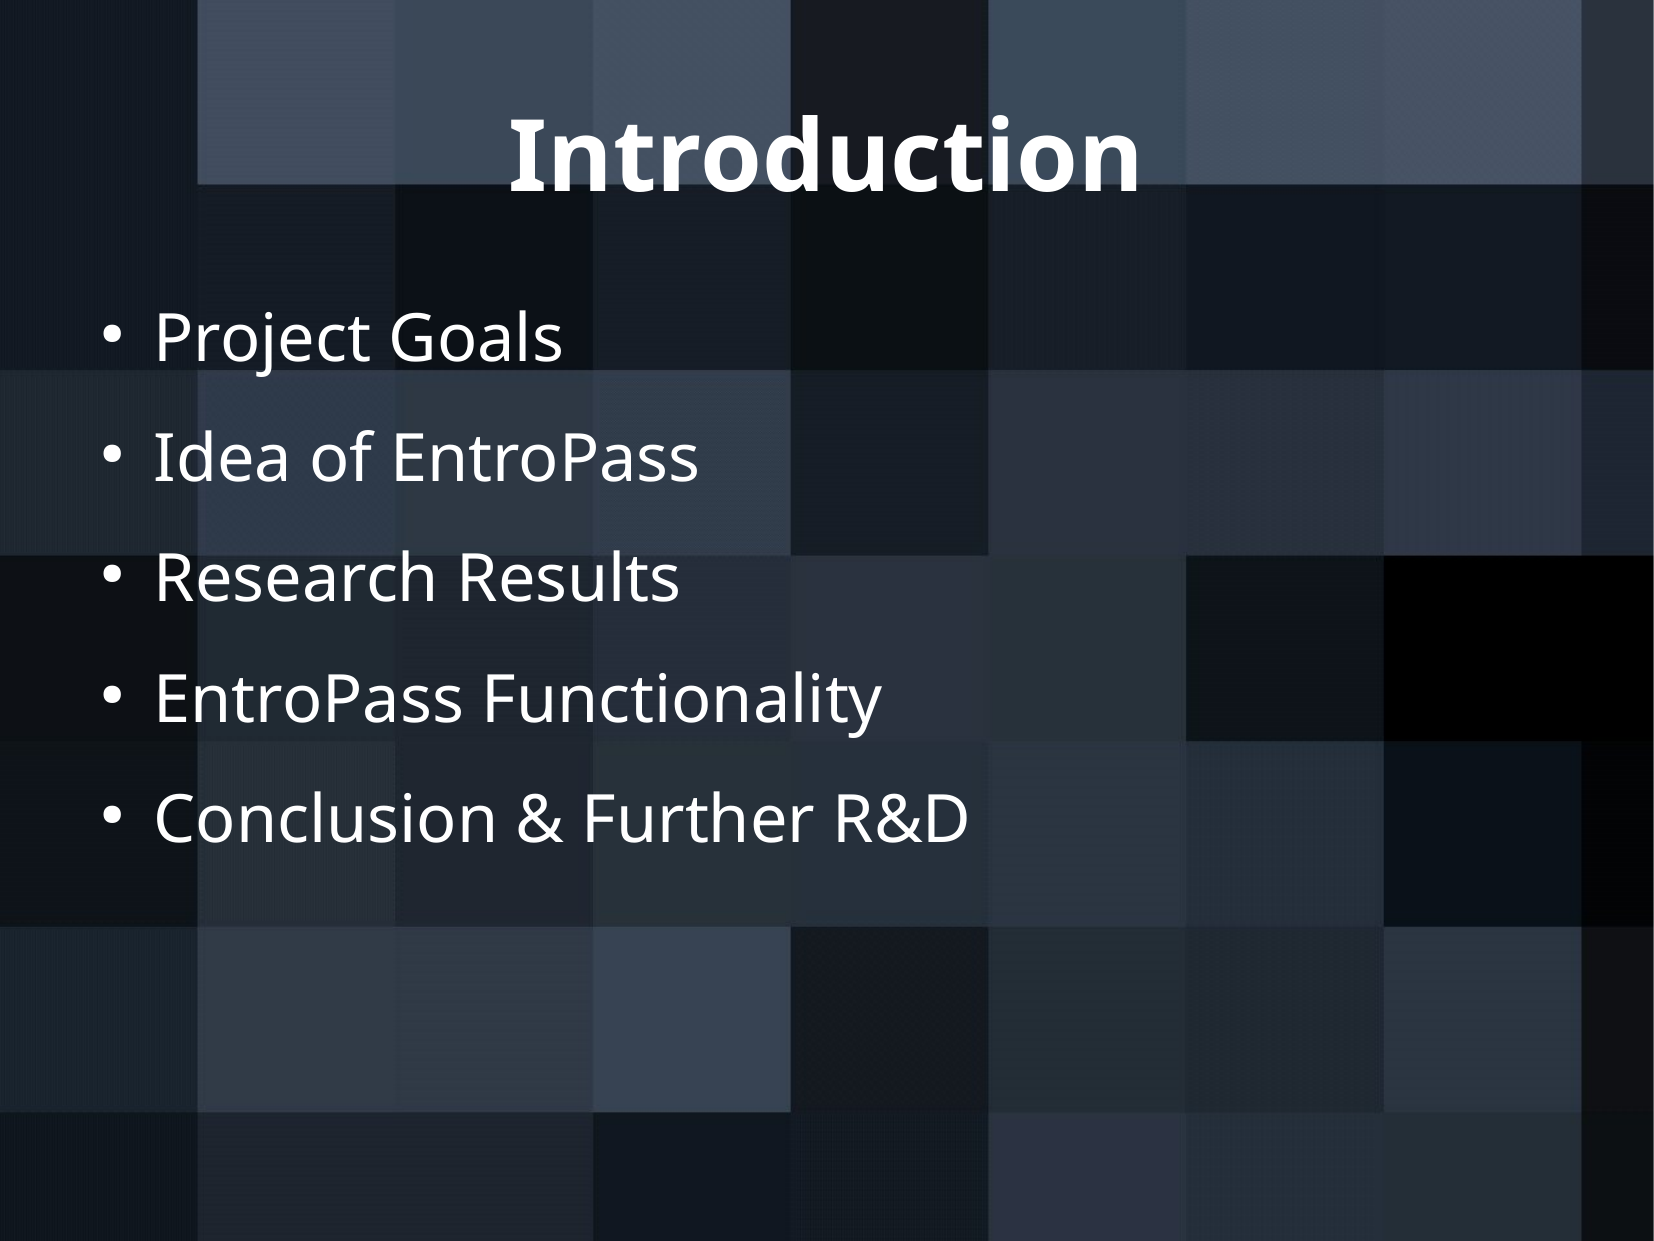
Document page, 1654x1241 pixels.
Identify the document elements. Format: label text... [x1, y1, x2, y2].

title Introduction [82, 49, 1571, 257]
picture [0, 0, 1654, 1241]
list Project Goals Idea of EntroPass Research Results EntroPass Functionality Conclusion & Further R&D [82, 290, 1571, 1010]
